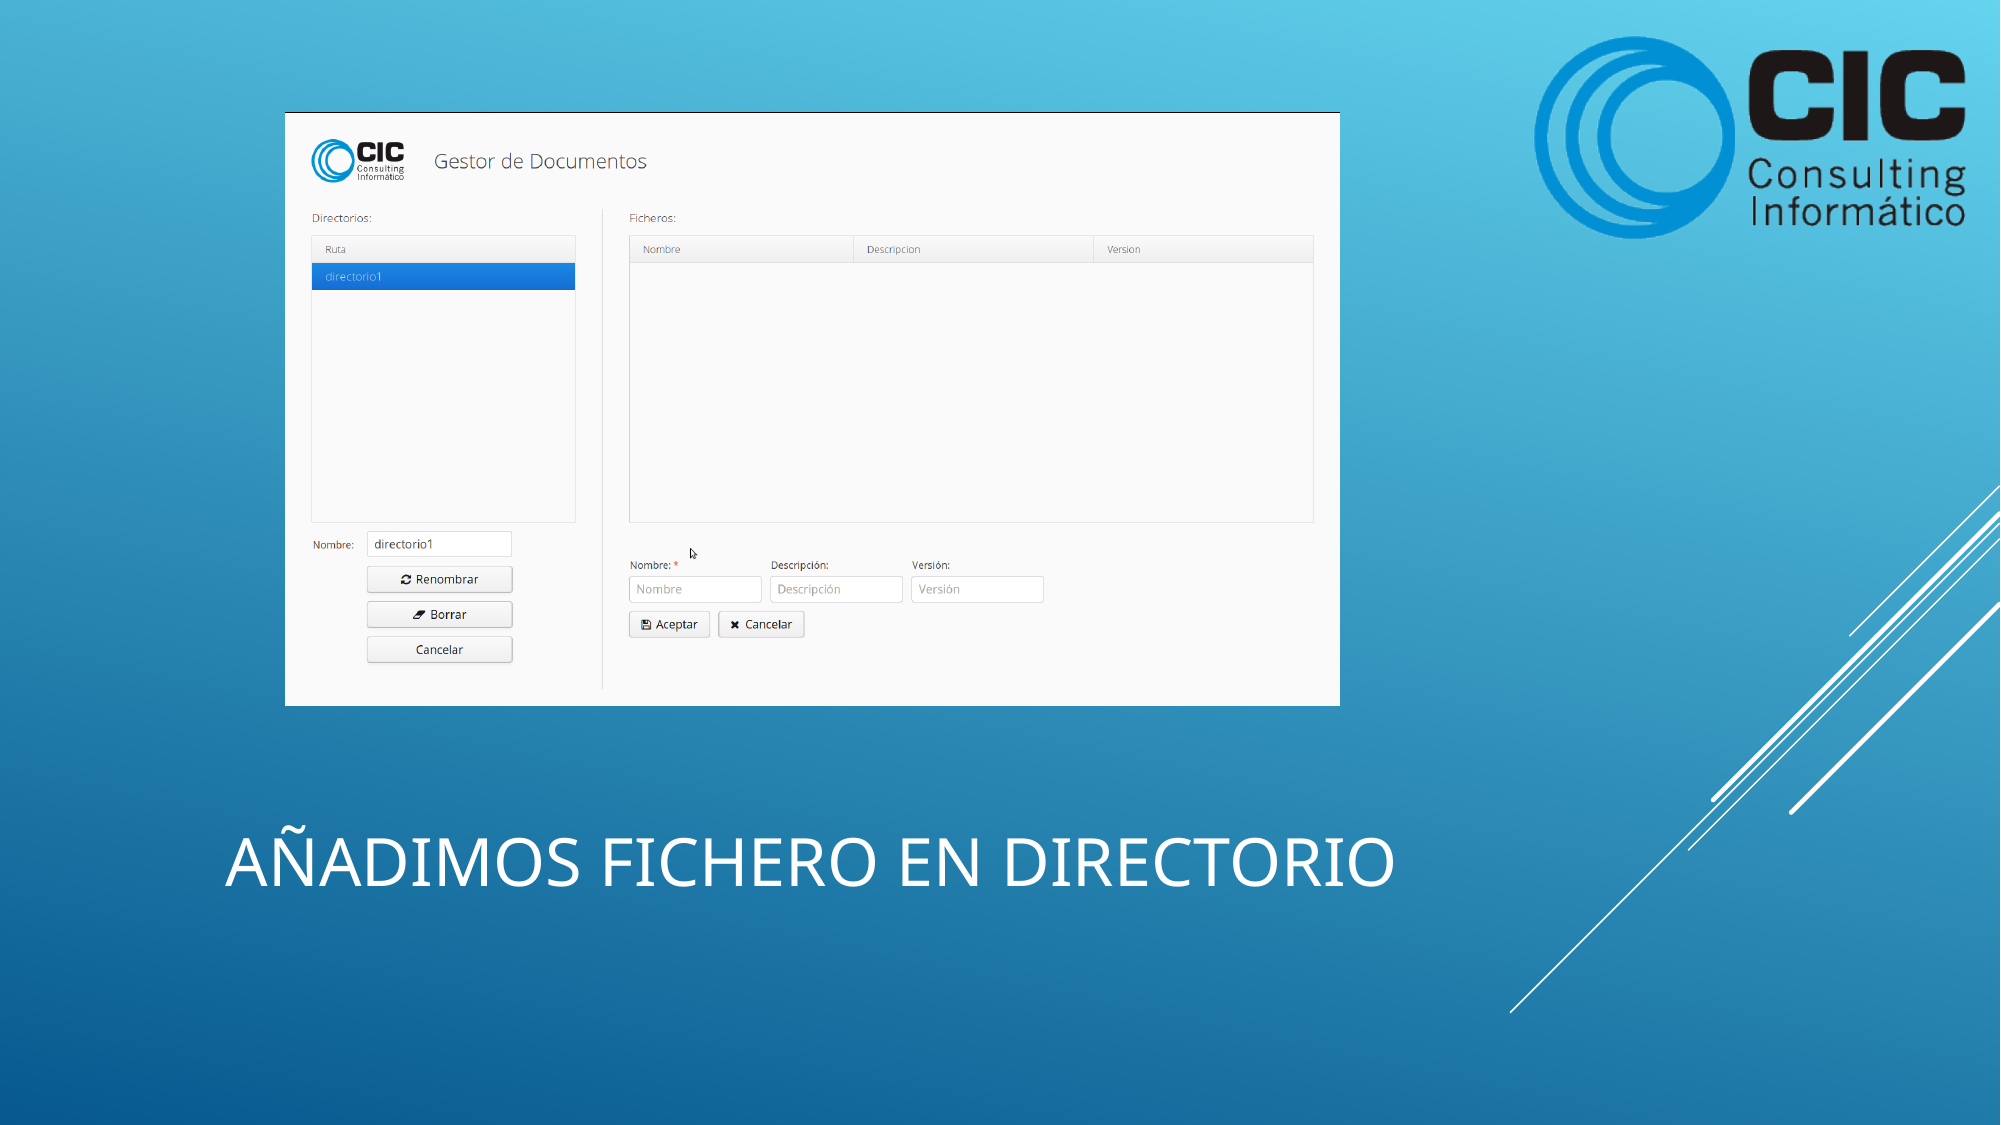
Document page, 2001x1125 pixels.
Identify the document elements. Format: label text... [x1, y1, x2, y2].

title Añadimos fichero en directorio [112, 736, 1513, 984]
picture [1512, 0, 1988, 295]
picture [285, 112, 1340, 706]
